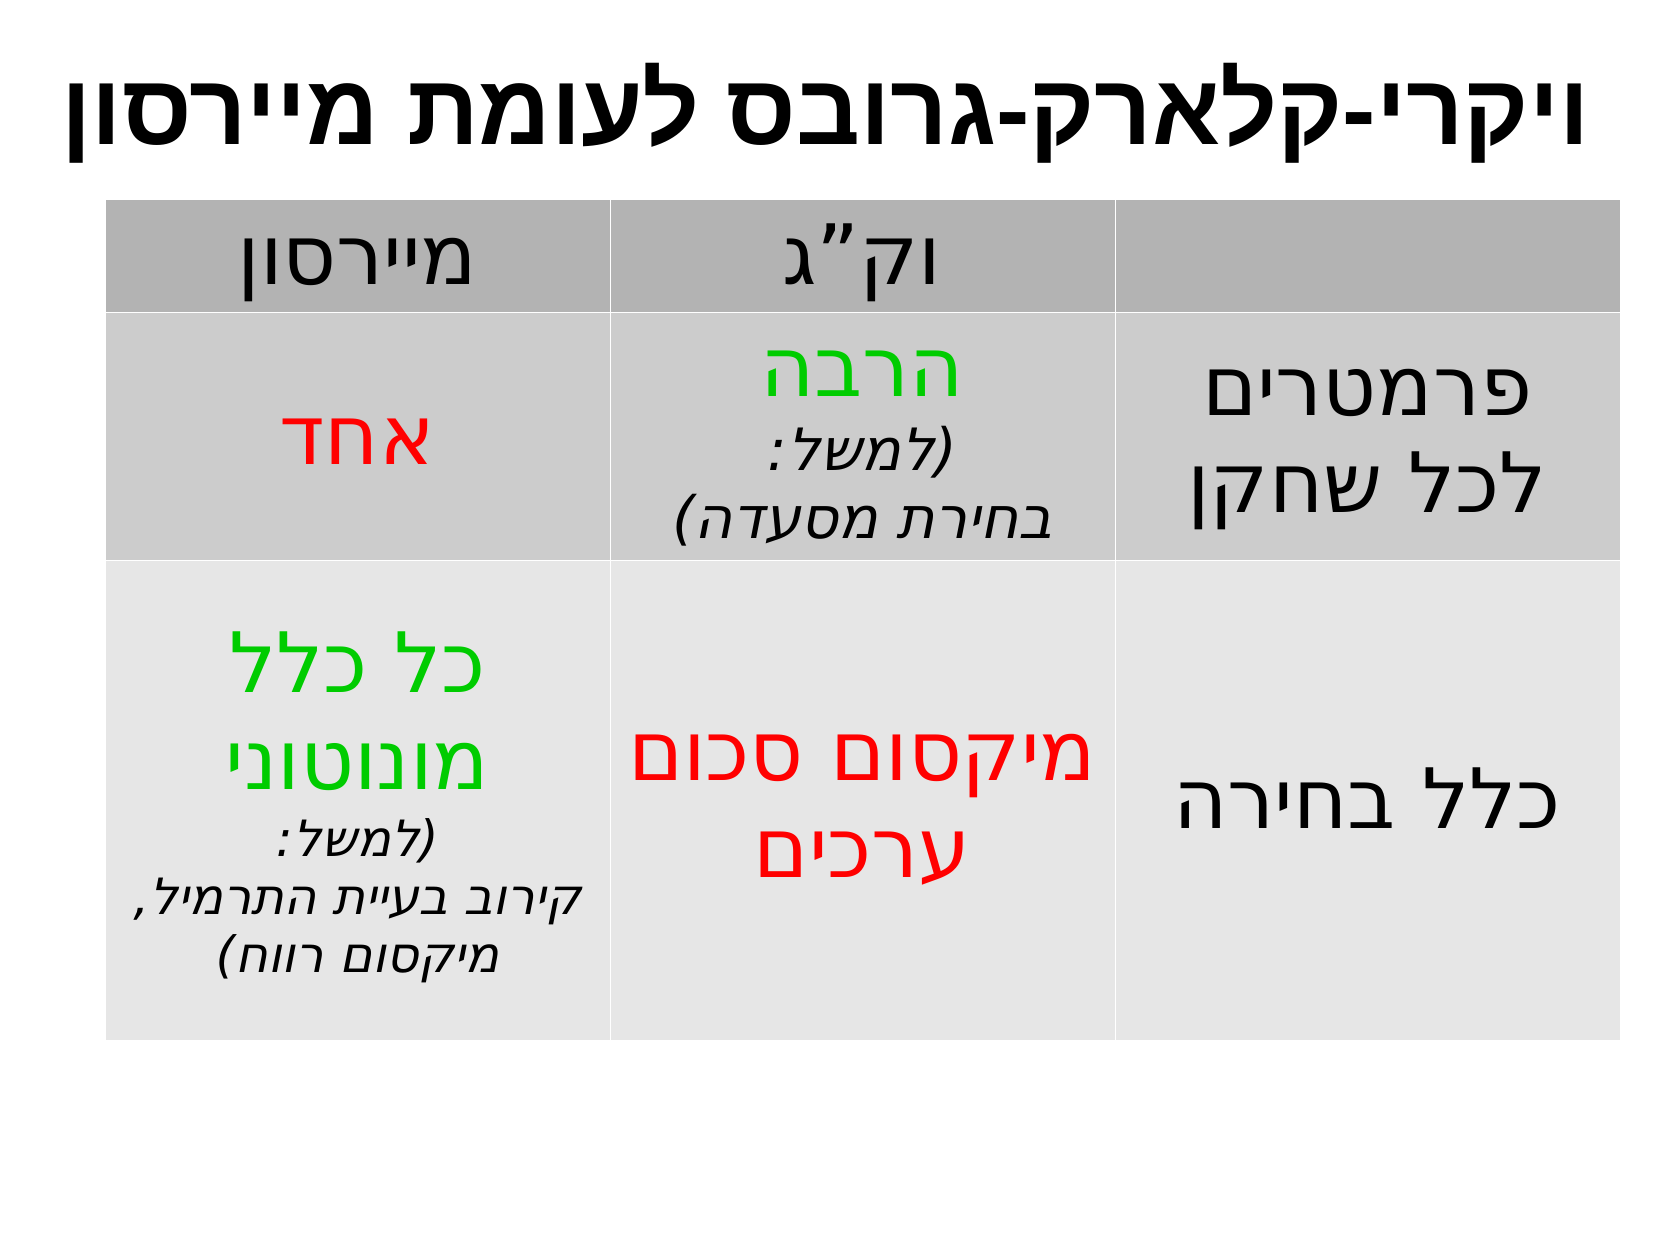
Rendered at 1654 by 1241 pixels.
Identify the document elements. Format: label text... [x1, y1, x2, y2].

table_header [1116, 200, 1620, 312]
table_header וק”ג [611, 200, 1115, 312]
title ויקרי-קלארק-גרובס לעומת מיירסון [0, 21, 1654, 200]
table_cell כלל בחירה [1116, 561, 1620, 1040]
table_cell כל כלל מונוטוני (למשל: קירוב בעיית התרמיל, מיקסום רווח) [106, 561, 610, 1040]
table_cell הרבה (למשל: בחירת מסעדה) [611, 313, 1115, 560]
table_cell מיקסום סכום ערכים [611, 561, 1115, 1040]
table_cell פרמטרים לכל שחקן [1116, 313, 1620, 560]
table_header מיירסון [106, 200, 610, 312]
table_cell אחד [106, 313, 610, 560]
